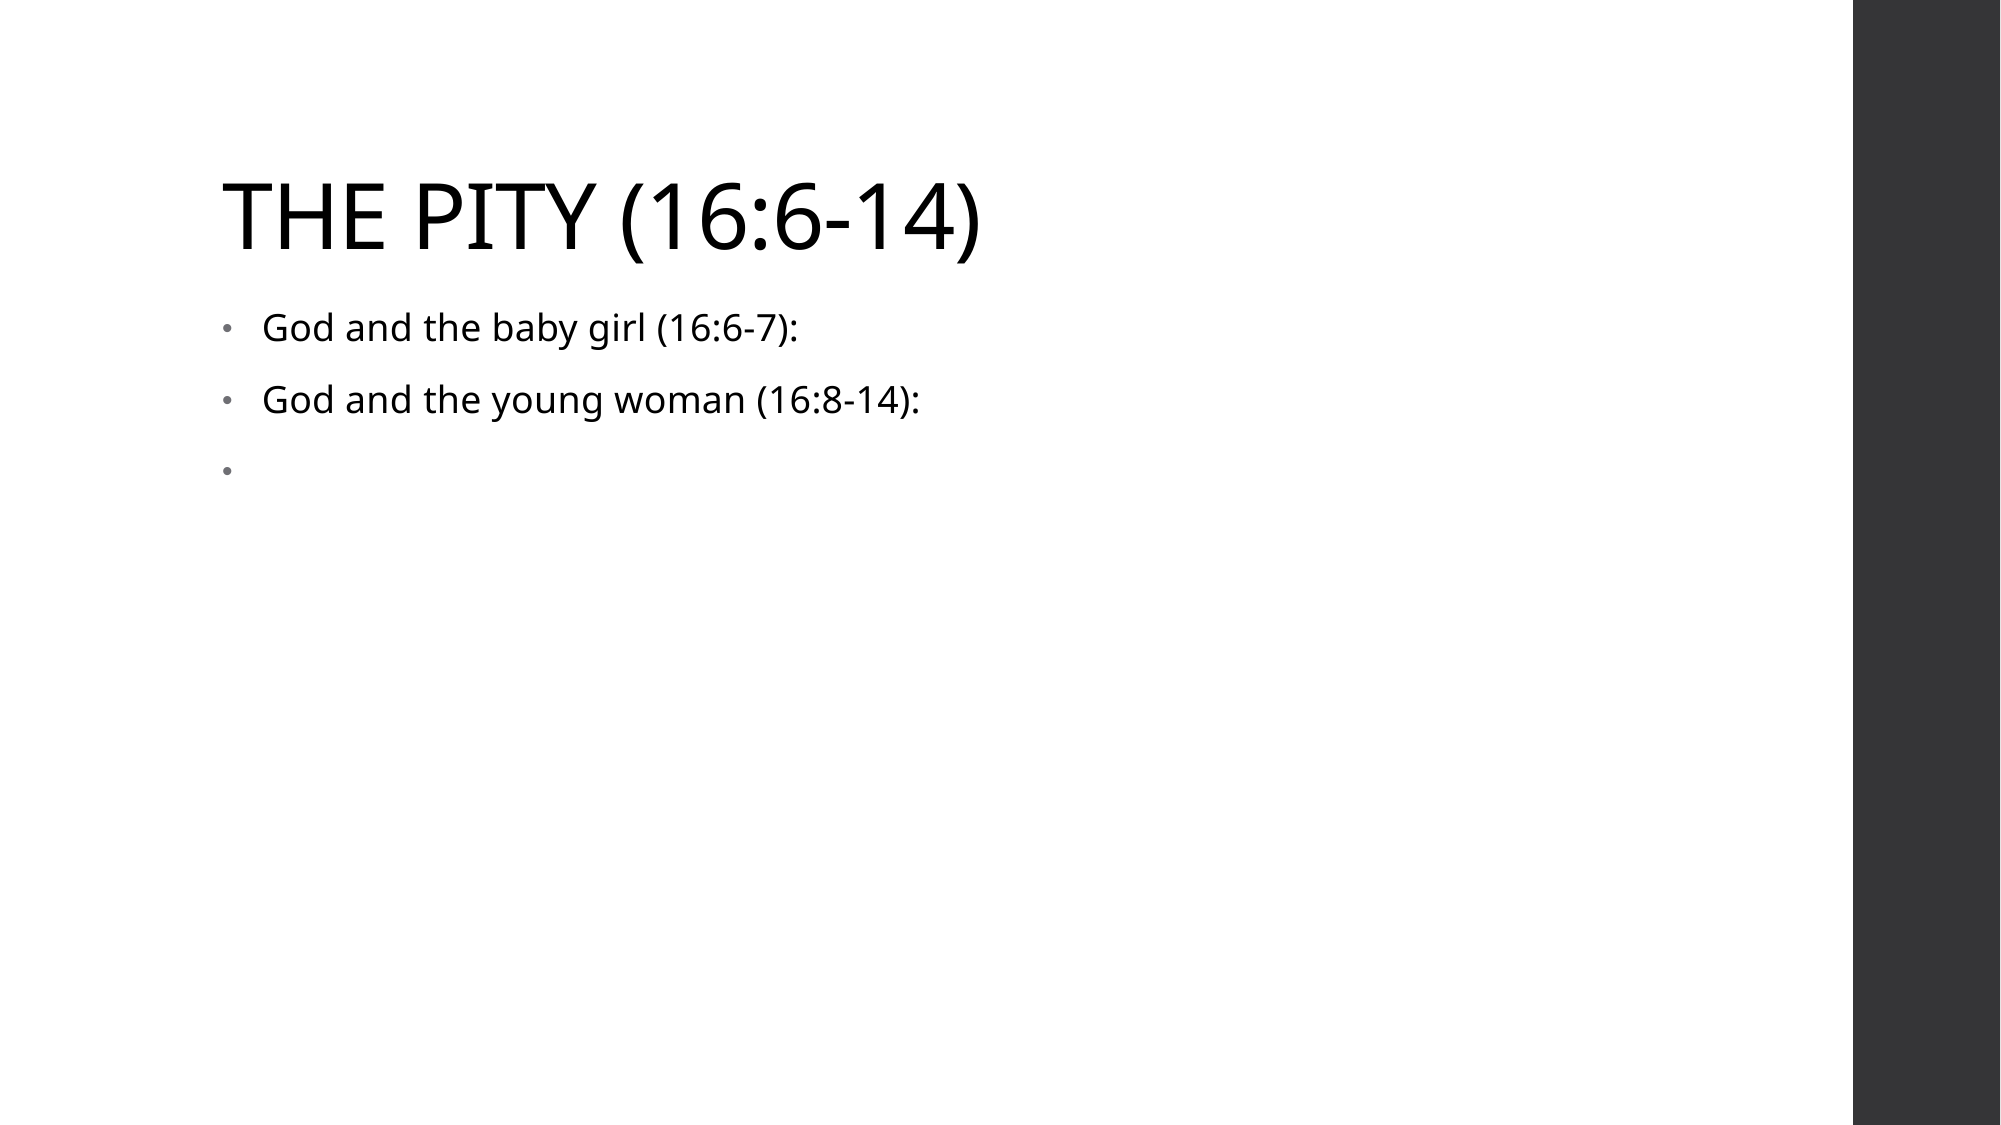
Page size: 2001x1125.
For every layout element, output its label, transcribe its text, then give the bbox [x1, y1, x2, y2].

list God and the baby girl (16:6-7): God and the young woman (16:8-14): [206, 299, 1617, 1014]
title THE PITY (16:6-14) [206, 60, 1797, 278]
